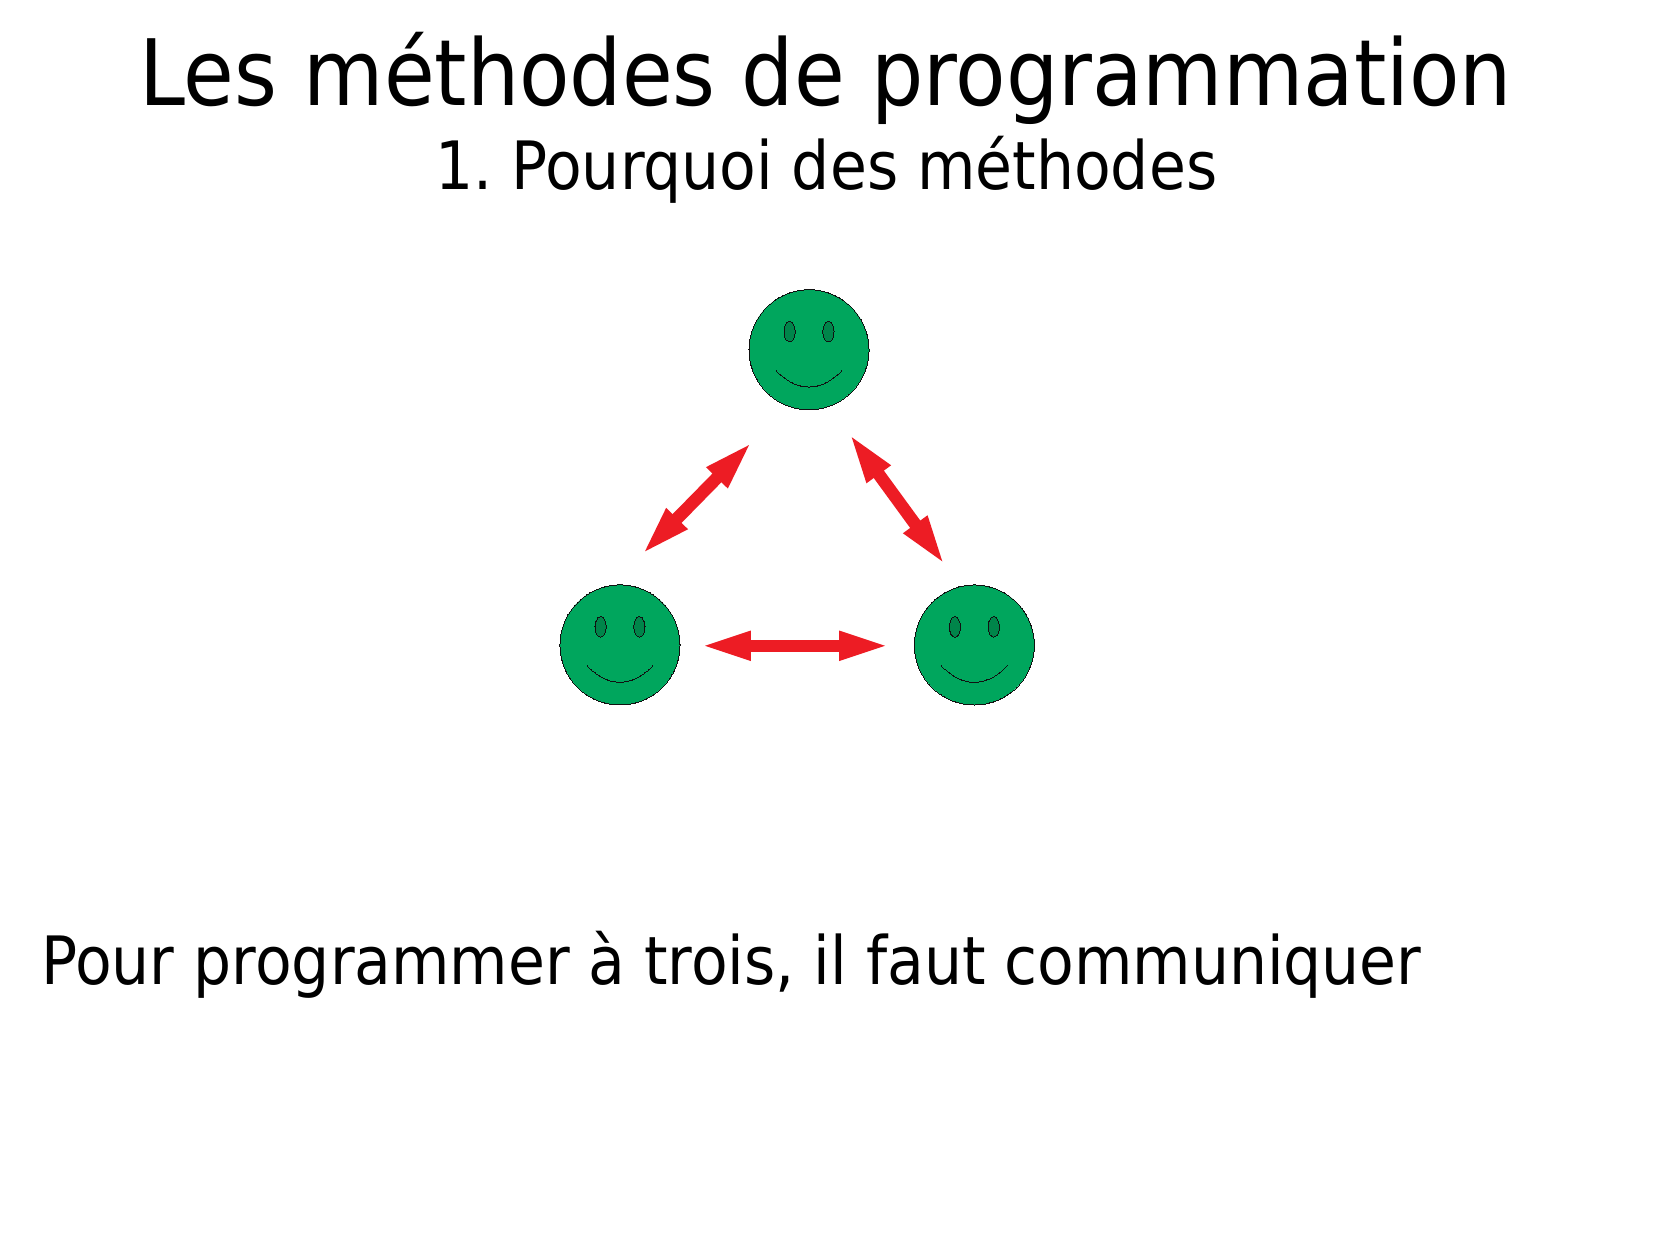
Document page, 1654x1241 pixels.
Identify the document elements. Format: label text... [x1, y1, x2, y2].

text_box [914, 584, 1035, 706]
text_box [559, 584, 681, 705]
text_box [748, 289, 870, 410]
title Pour programmer à trois, il faut communiquer [41, 222, 1613, 1183]
title Les méthodes de programmation 1. Pourquoi des méthodes [41, 12, 1613, 214]
